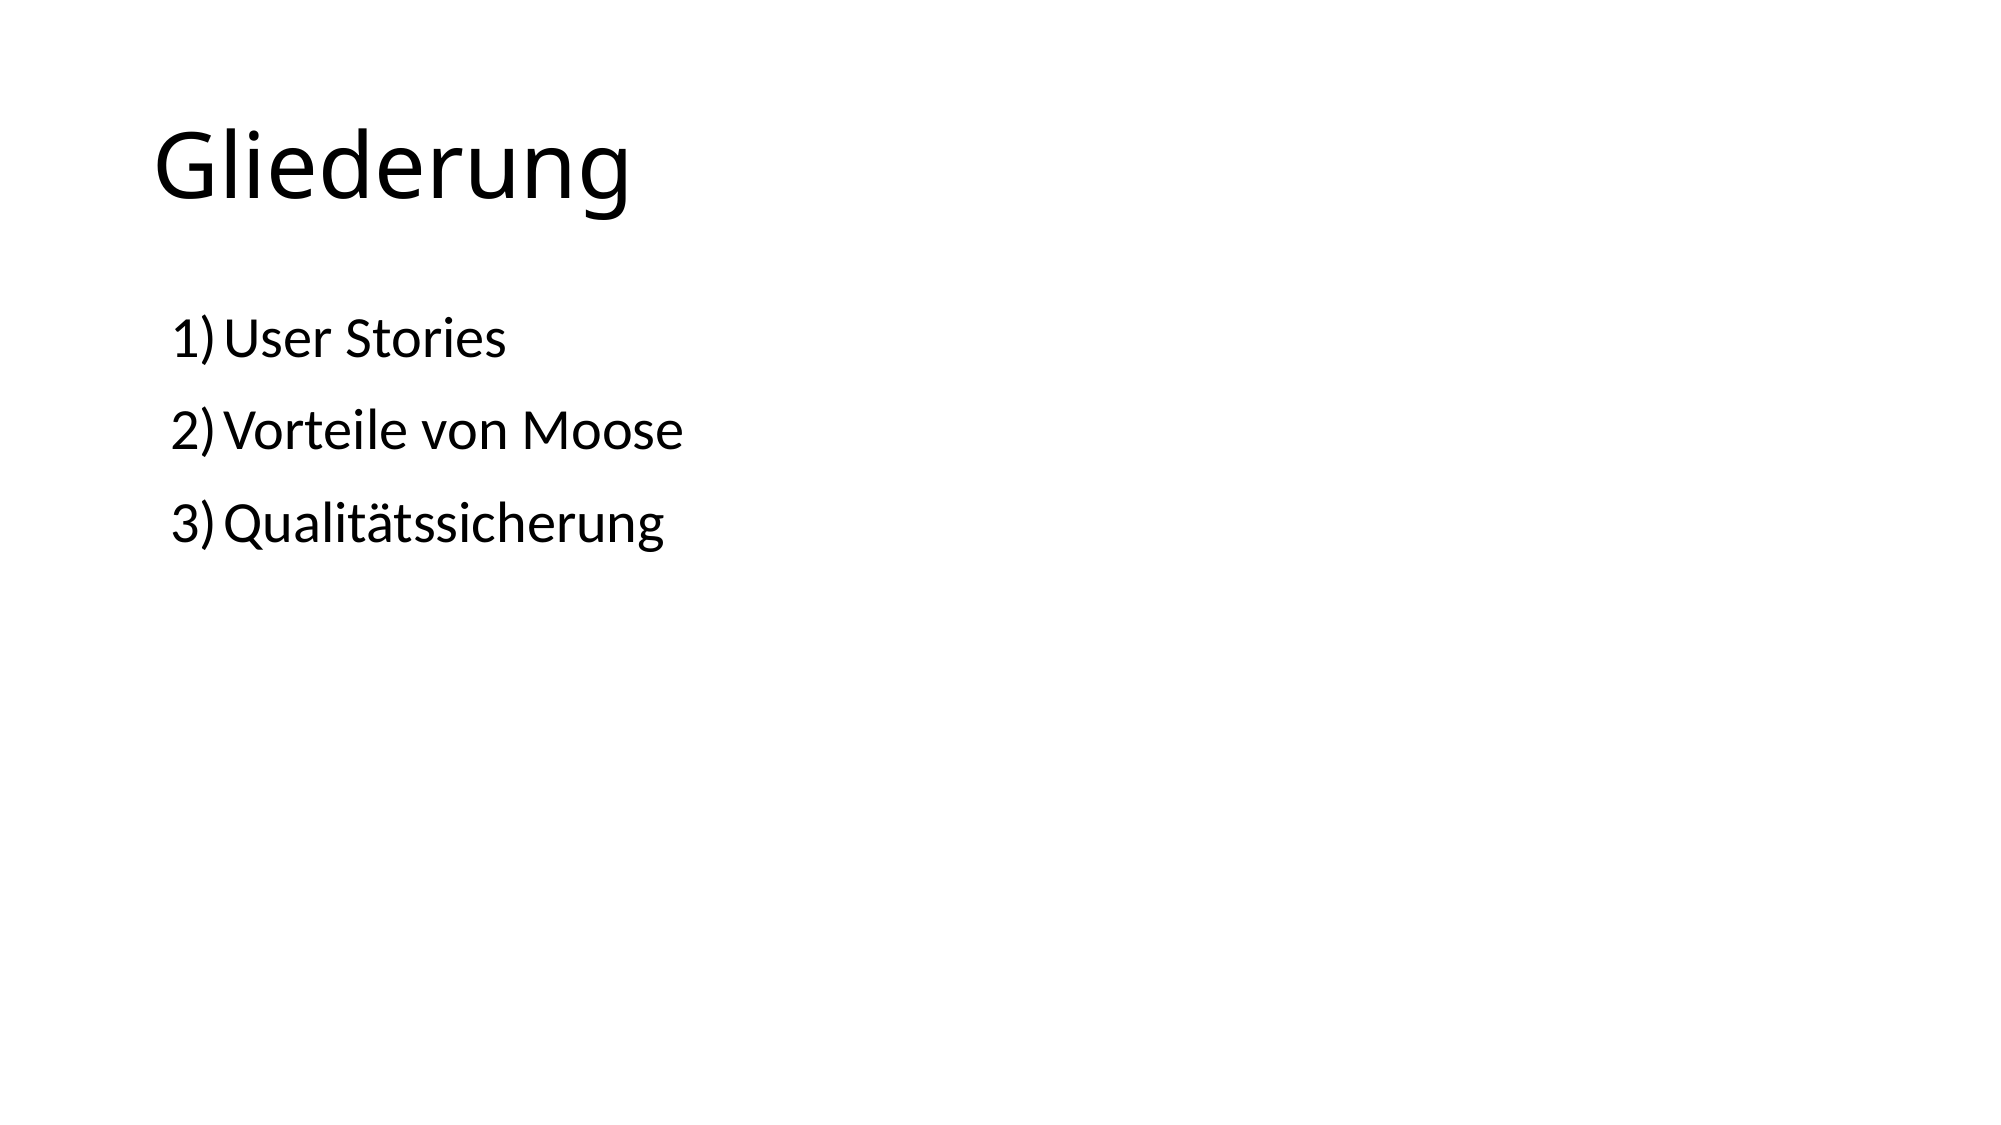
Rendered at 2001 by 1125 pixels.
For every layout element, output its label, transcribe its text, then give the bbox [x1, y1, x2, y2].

list User Stories Vorteile von Moose Qualitätssicherung [137, 299, 1863, 1014]
title Gliederung [137, 59, 1863, 278]
